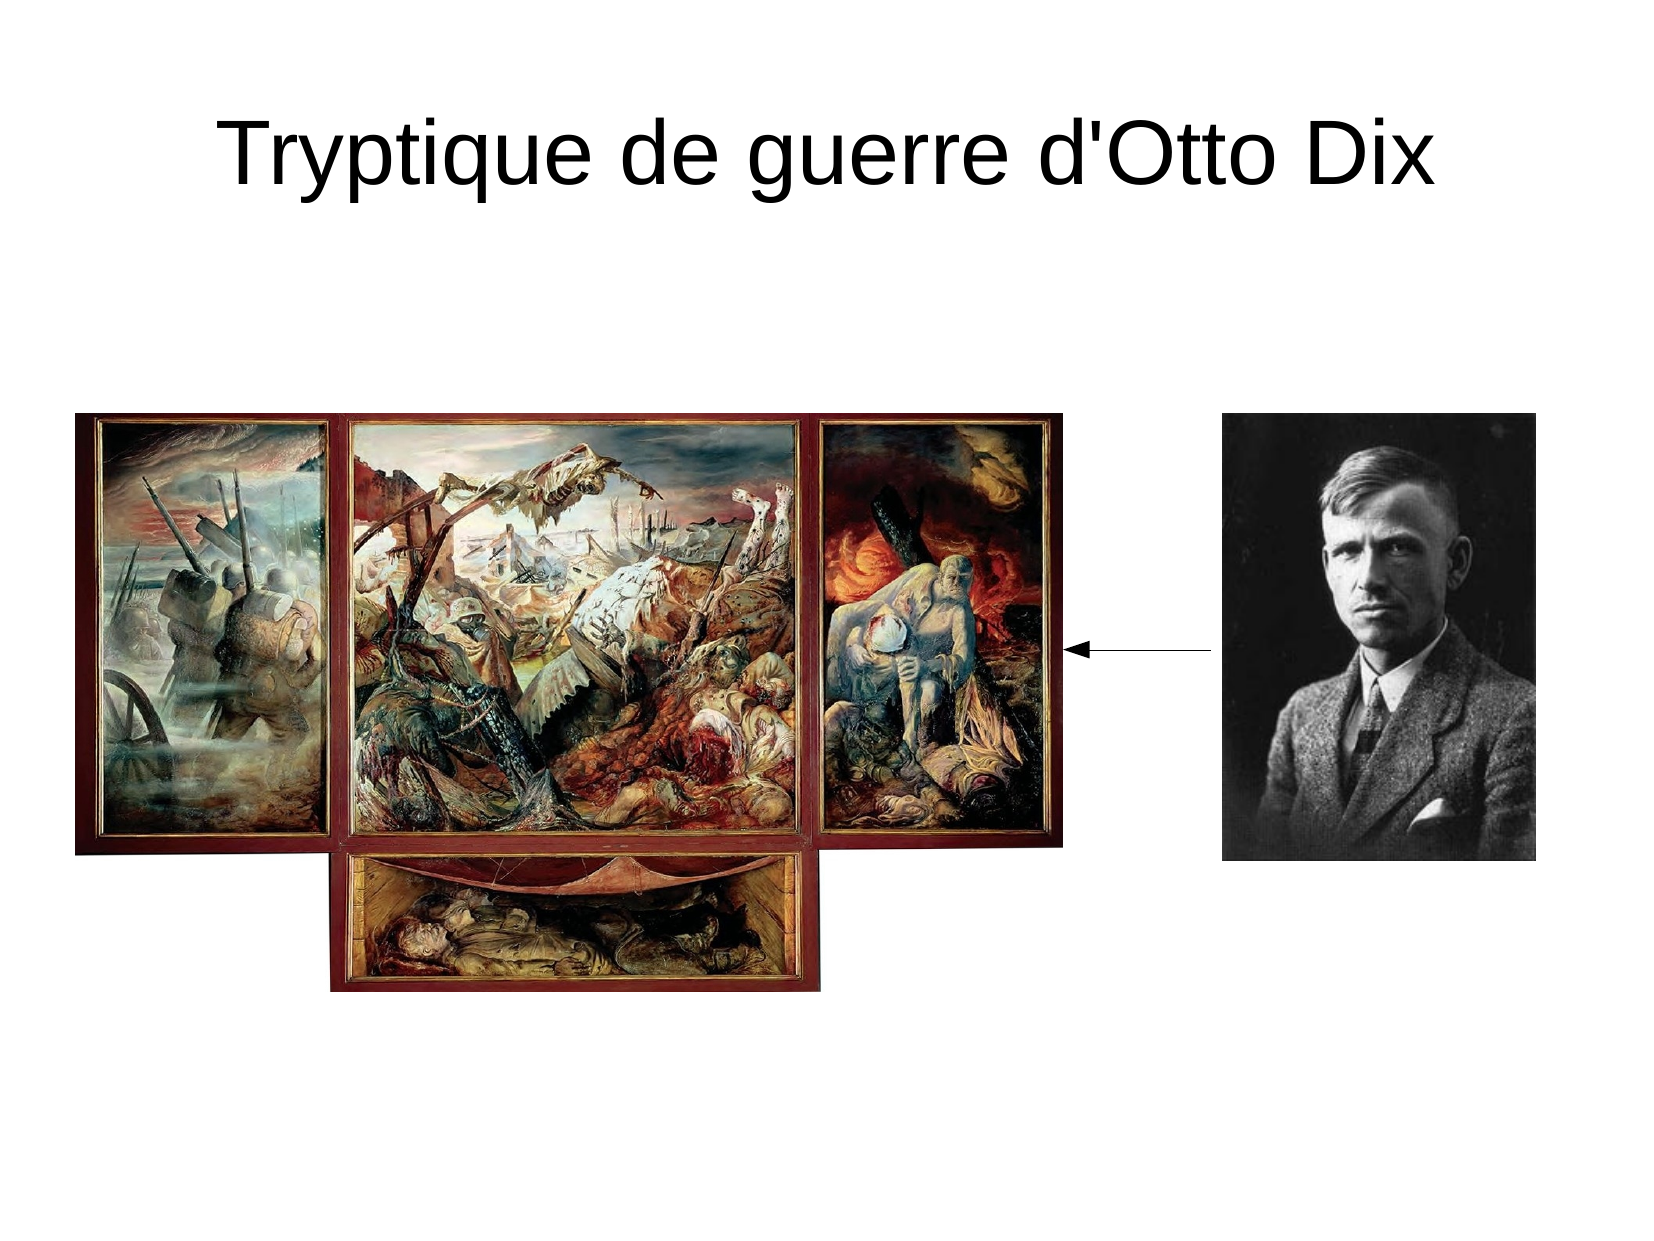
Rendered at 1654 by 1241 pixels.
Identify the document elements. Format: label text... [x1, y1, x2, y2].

picture [75, 413, 1063, 992]
picture [1222, 413, 1536, 861]
title Tryptique de guerre d'Otto Dix [82, 49, 1571, 257]
